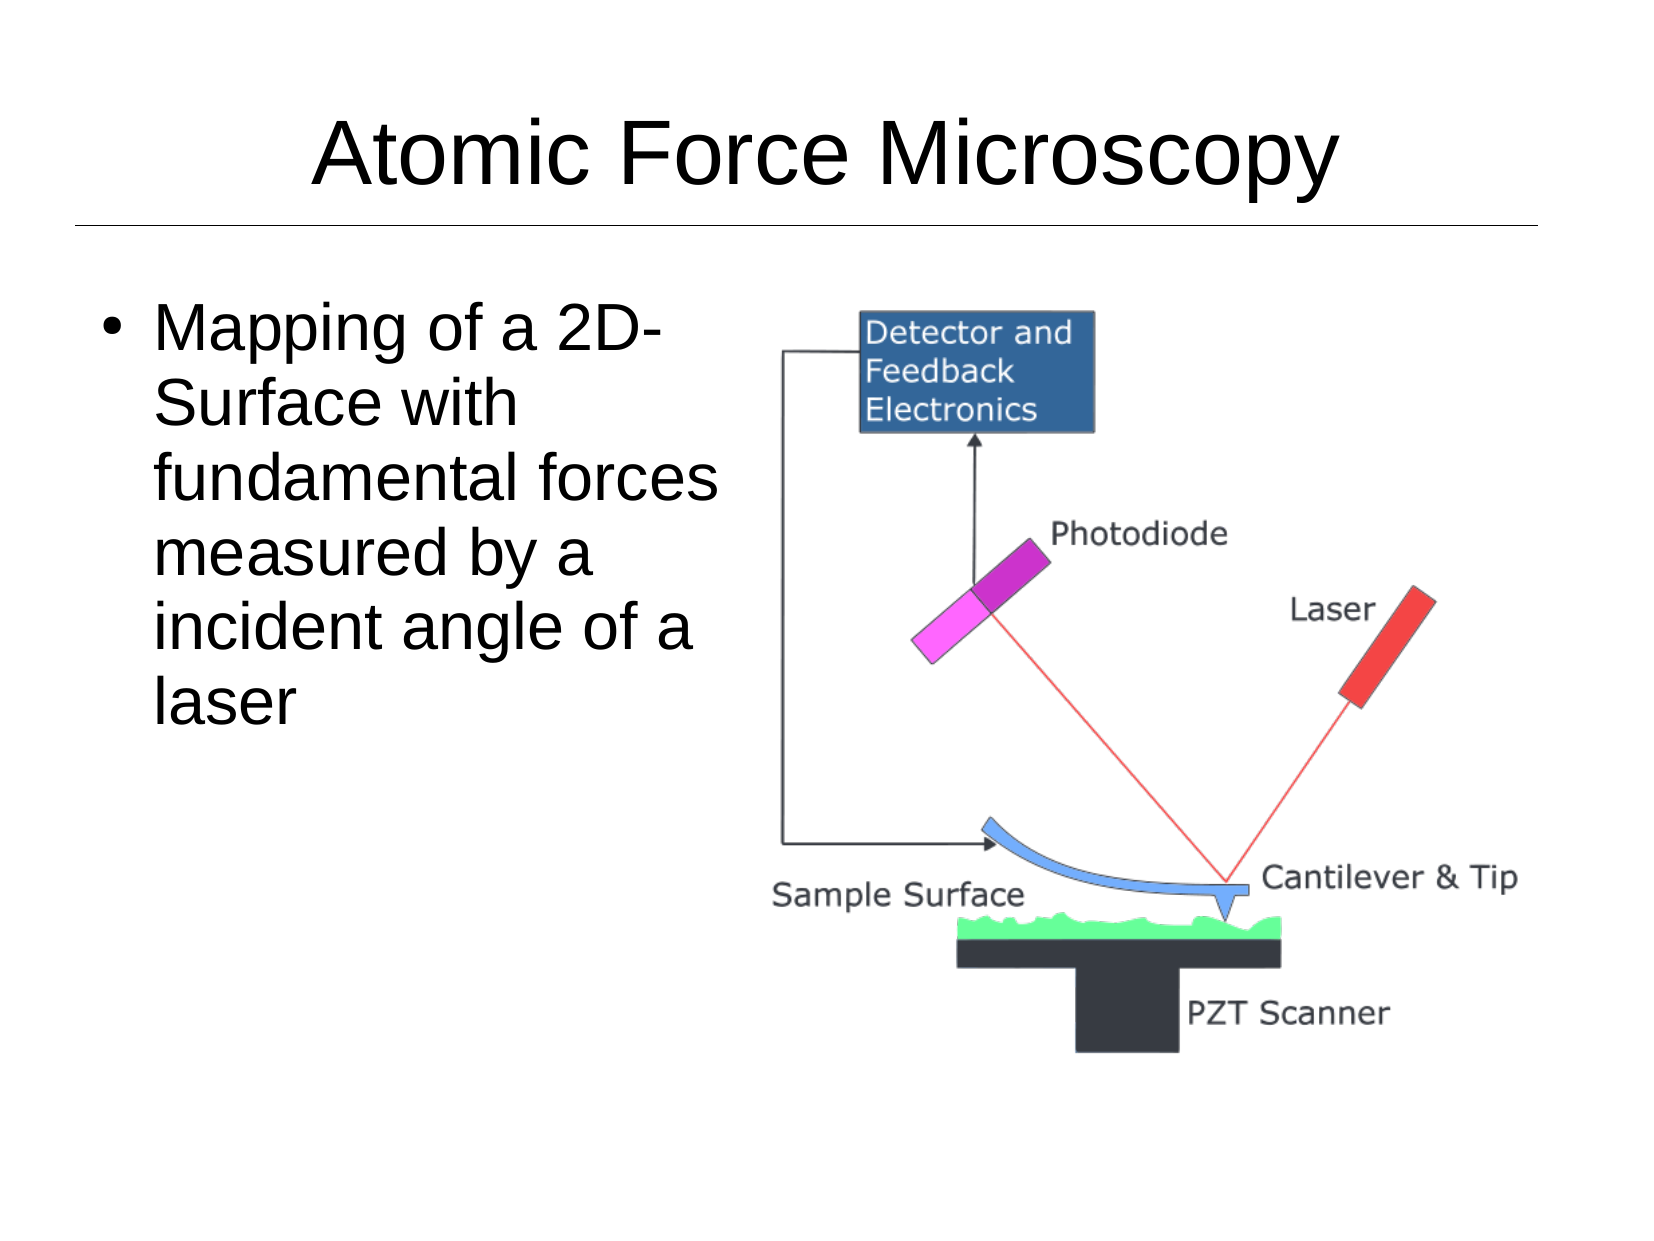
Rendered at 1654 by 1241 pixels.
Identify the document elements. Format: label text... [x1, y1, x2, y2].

picture [750, 285, 1527, 1088]
title Atomic Force Microscopy [82, 56, 1571, 250]
list Mapping of a 2D- Surface with fundamental forces measured by a incident angle of a laser [82, 290, 809, 1109]
